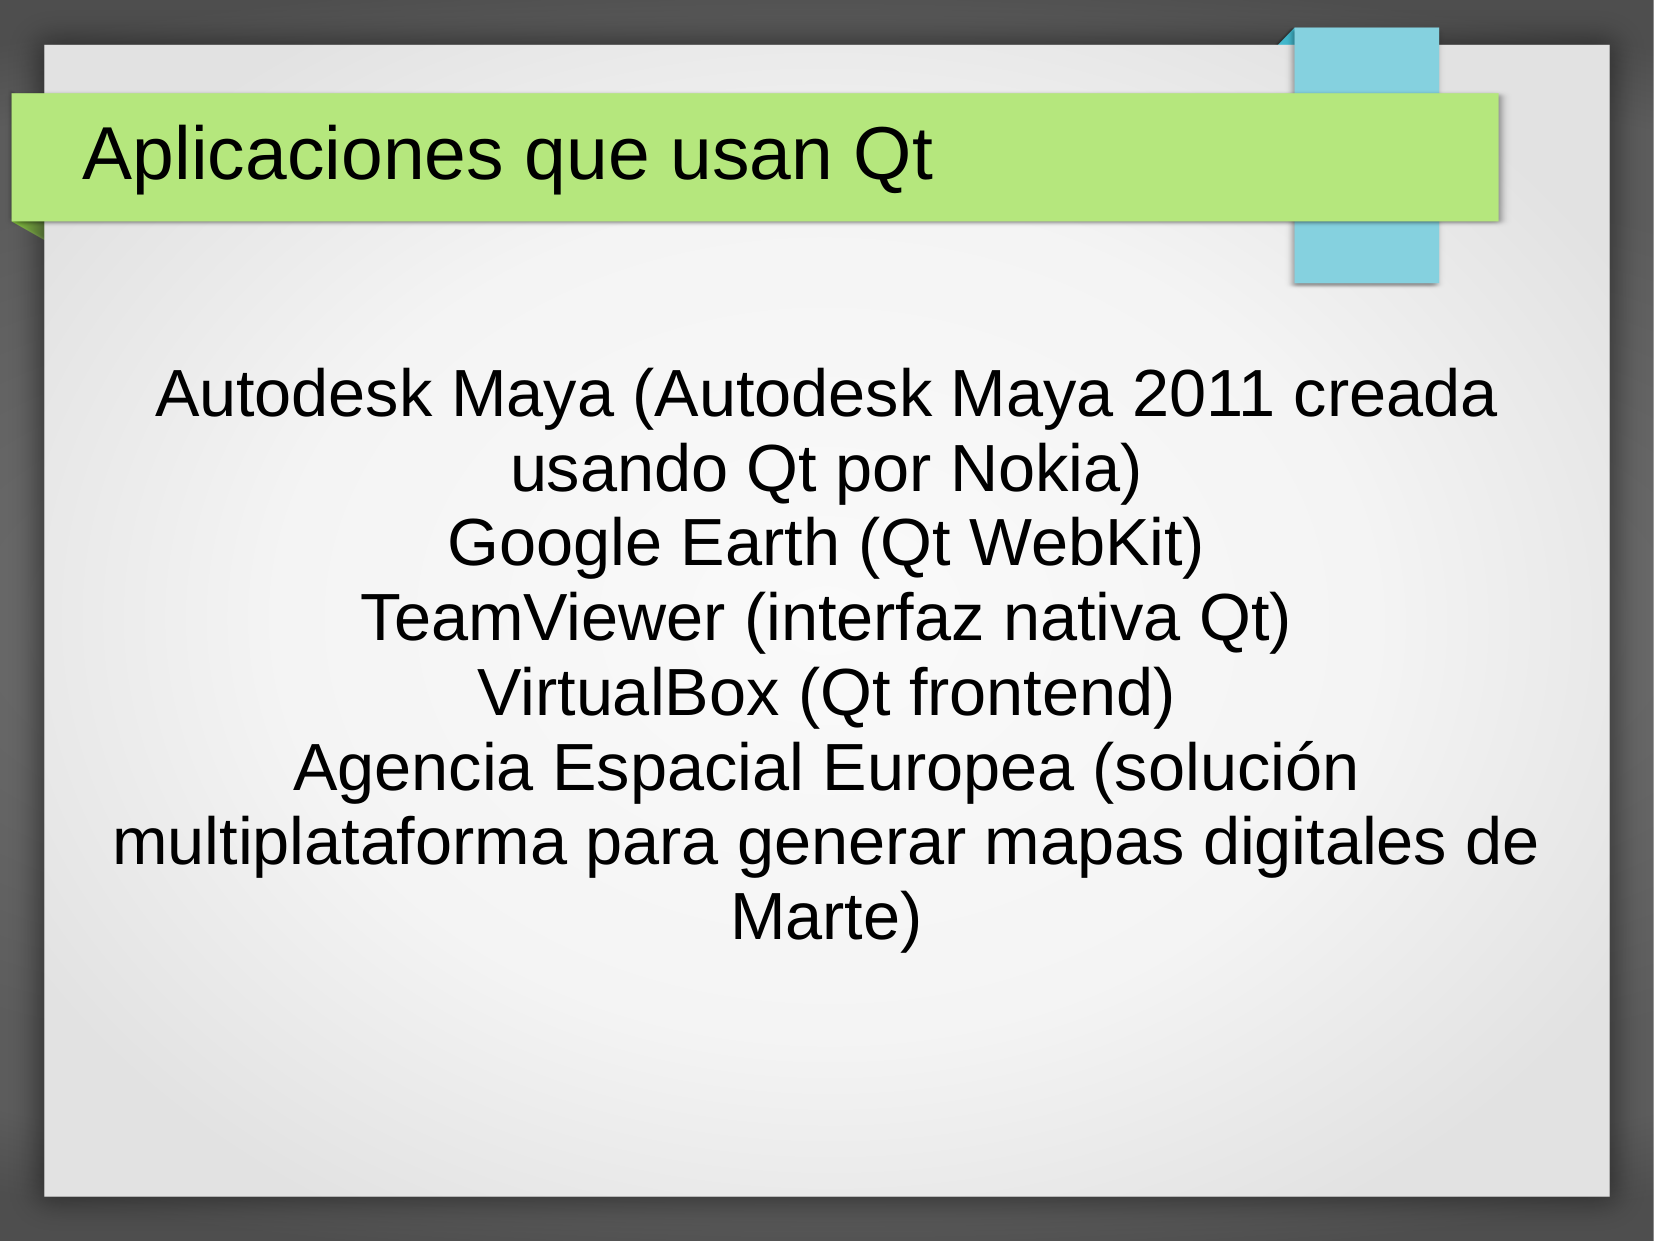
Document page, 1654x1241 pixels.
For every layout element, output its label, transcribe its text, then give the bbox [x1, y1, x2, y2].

picture [0, 0, 1654, 1241]
subtitle Autodesk Maya (Autodesk Maya 2011 creada usando Qt por Nokia) Google Earth (Qt WebKit) TeamViewer (interfaz nativa Qt) VirtualBox (Qt frontend) Agencia Espacial Europea (solución multiplataforma para generar mapas digitales de Marte) [82, 295, 1571, 1015]
title Aplicaciones que usan Qt [82, 94, 1264, 213]
